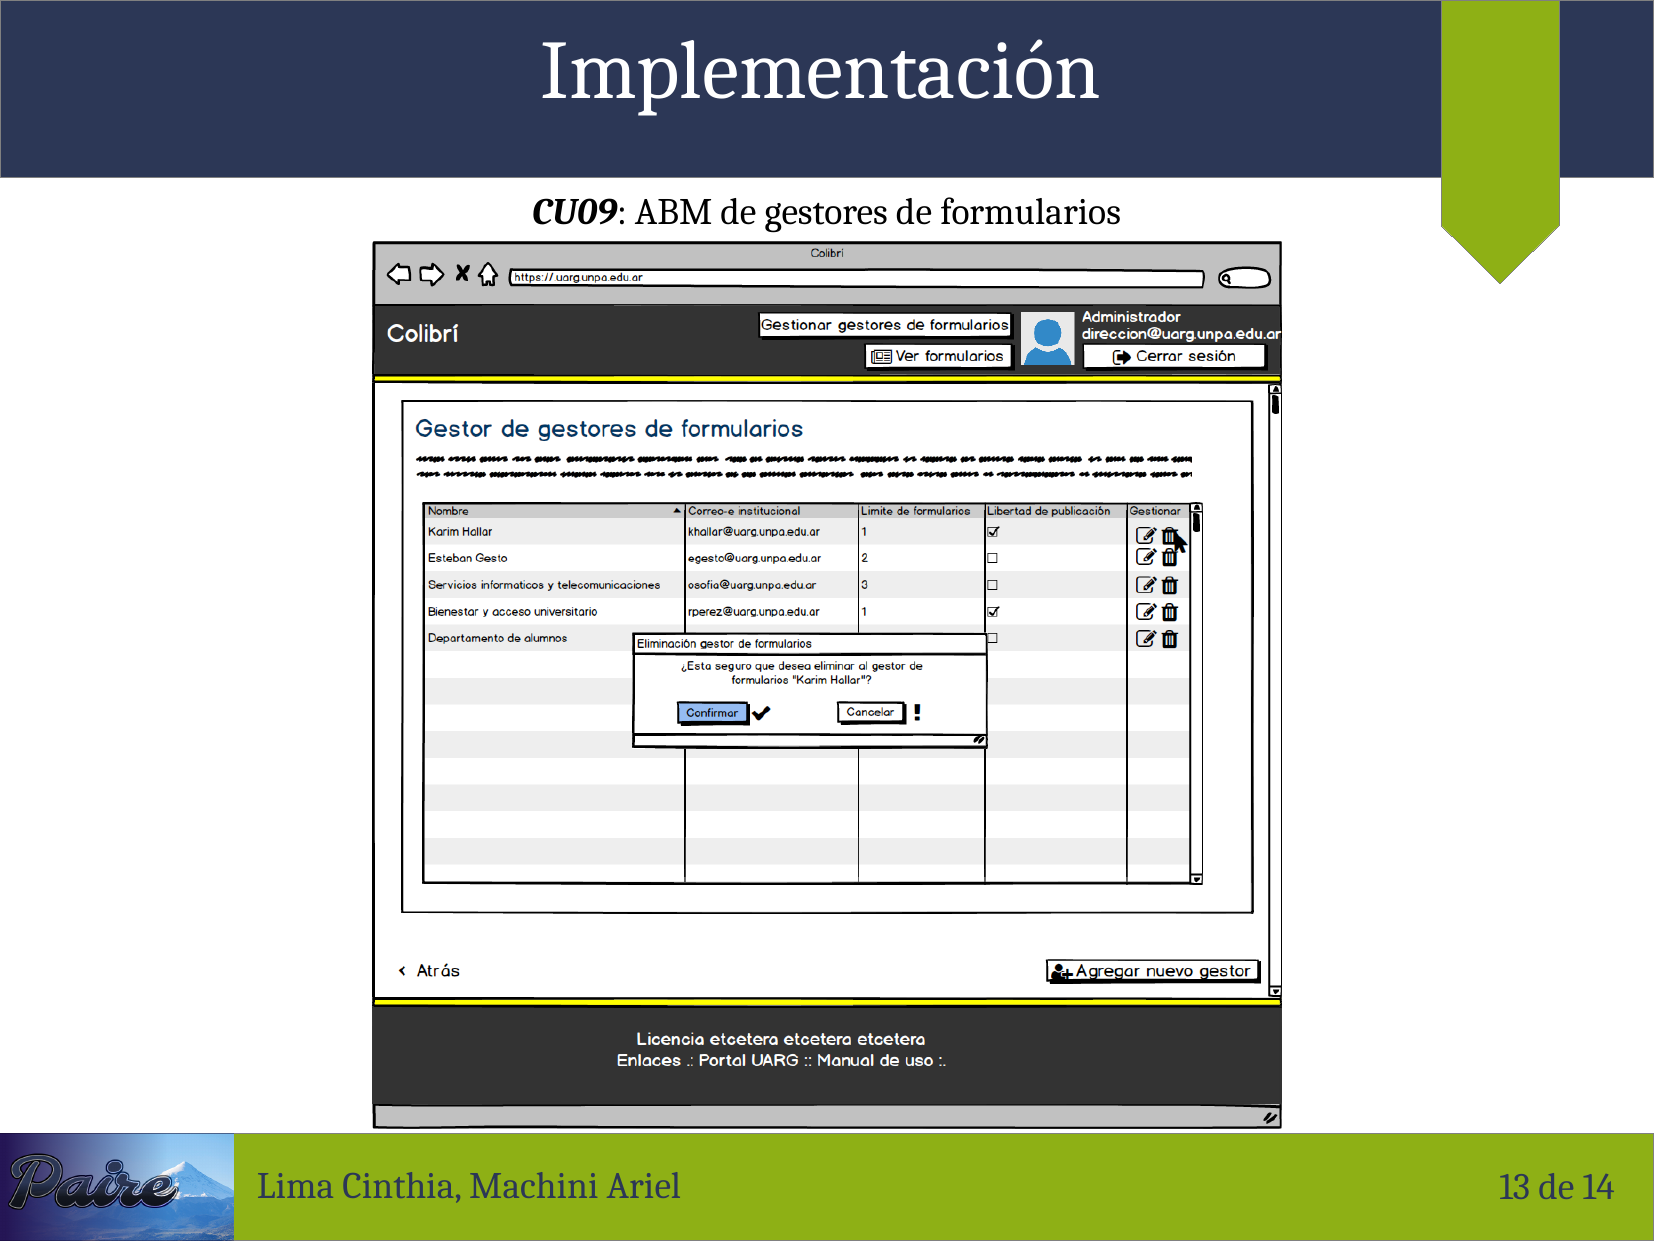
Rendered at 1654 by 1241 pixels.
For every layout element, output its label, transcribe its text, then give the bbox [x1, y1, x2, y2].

picture [0, 1133, 234, 1241]
picture [372, 241, 1282, 1129]
text_box Implementación [342, 15, 1300, 130]
text_box <number> de 14 [1476, 1158, 1654, 1241]
text_box CU09: ABM de gestores de formularios [17, 183, 1636, 305]
text_box Lima Cinthia, Machini Ariel [242, 1157, 715, 1217]
text_box [234, 1133, 1654, 1241]
text_box [0, 0, 1654, 284]
